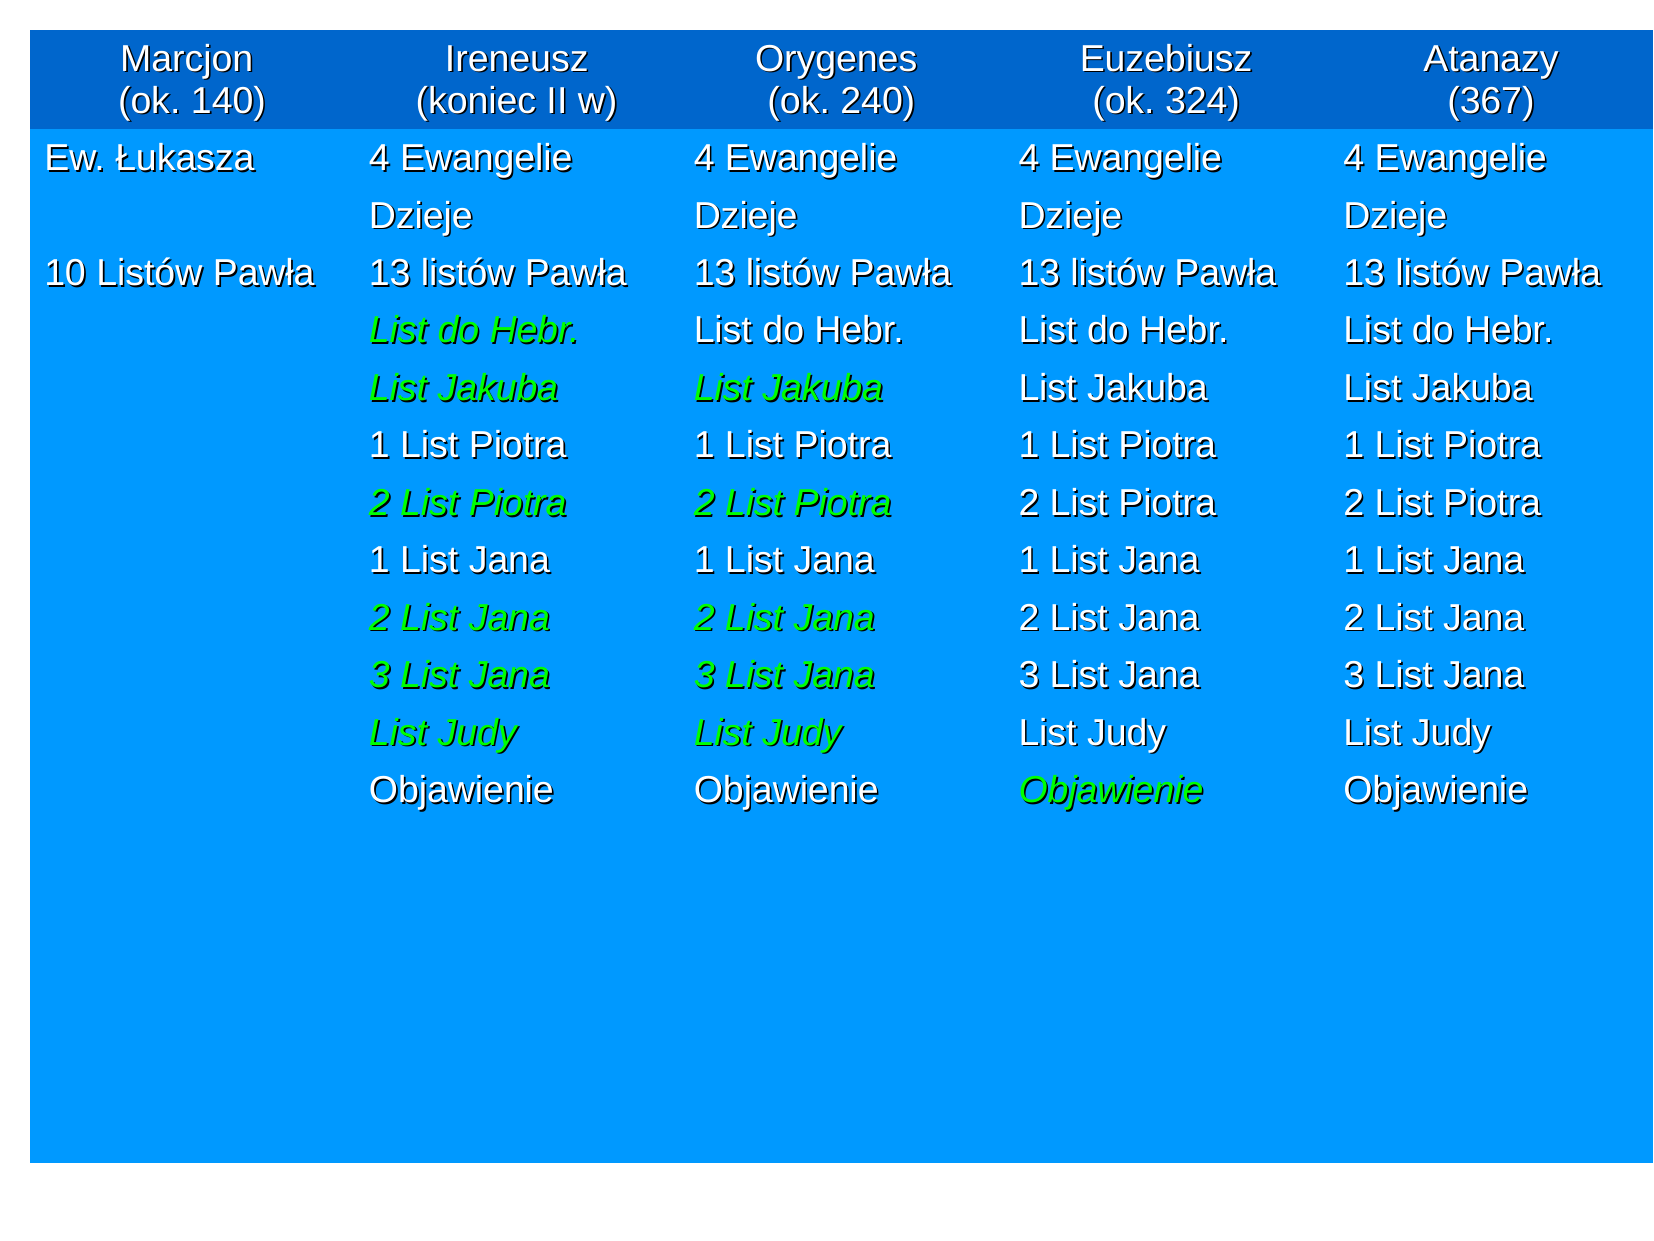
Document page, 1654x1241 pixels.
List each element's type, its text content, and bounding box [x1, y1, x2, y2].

table_header Ireneusz (koniec II w) [354, 30, 679, 129]
table_cell List do Hebr. [1329, 301, 1653, 359]
table_cell [679, 991, 1004, 1048]
table_cell 1 List Piotra [1329, 416, 1653, 474]
table_cell [1329, 933, 1653, 991]
table_cell 13 listów Pawła [679, 244, 1004, 301]
table_cell Dzieje [1329, 186, 1653, 244]
table_cell [354, 991, 679, 1048]
table_cell [1329, 1048, 1653, 1106]
table_cell List Judy [354, 704, 679, 761]
table_cell 1 List Jana [1004, 531, 1329, 589]
table_cell 2 List Jana [1329, 589, 1653, 646]
table_cell [30, 359, 354, 416]
table_cell 3 List Jana [354, 646, 679, 704]
table_cell [30, 818, 354, 876]
table_cell [354, 876, 679, 933]
table_header Orygenes (ok. 240) [679, 30, 1004, 129]
table_cell [1004, 933, 1329, 991]
table_cell 1 List Piotra [354, 416, 679, 474]
table_cell 1 List Piotra [679, 416, 1004, 474]
table_cell List Jakuba [1329, 359, 1653, 416]
table_cell Objawienie [1329, 761, 1653, 818]
table_cell [30, 531, 354, 589]
table_cell 3 List Jana [1329, 646, 1653, 704]
table_cell [30, 761, 354, 818]
table_cell [30, 301, 354, 359]
table_cell List Judy [1004, 704, 1329, 761]
table_cell Ew. Łukasza [30, 129, 354, 186]
table_cell [354, 818, 679, 876]
table_cell [30, 933, 354, 991]
table_cell 2 List Piotra [354, 474, 679, 531]
table_cell 3 List Jana [679, 646, 1004, 704]
table_cell 13 listów Pawła [1329, 244, 1653, 301]
table_header Euzebiusz (ok. 324) [1004, 30, 1329, 129]
table_cell [30, 704, 354, 761]
table_cell 2 List Piotra [1329, 474, 1653, 531]
table_cell [1004, 991, 1329, 1048]
table_cell [1329, 818, 1653, 876]
table_cell [30, 474, 354, 531]
table_cell 10 Listów Pawła [30, 244, 354, 301]
table_cell List Jakuba [679, 359, 1004, 416]
table_cell Objawienie [1004, 761, 1329, 818]
table_cell [1004, 818, 1329, 876]
table_cell [679, 876, 1004, 933]
table_cell [354, 933, 679, 991]
table_cell [679, 818, 1004, 876]
table_cell [679, 1048, 1004, 1106]
table_cell [679, 933, 1004, 991]
table_cell 4 Ewangelie [1329, 129, 1653, 186]
table_cell [1329, 1106, 1653, 1163]
table_cell [679, 1106, 1004, 1163]
table_cell 13 listów Pawła [1004, 244, 1329, 301]
table_cell Dzieje [679, 186, 1004, 244]
table_cell [30, 589, 354, 646]
table_cell [30, 1106, 354, 1163]
table_cell [354, 1106, 679, 1163]
table_cell [1004, 876, 1329, 933]
table_cell Objawienie [679, 761, 1004, 818]
table_cell [1004, 1048, 1329, 1106]
table_cell [30, 1048, 354, 1106]
table_cell 1 List Jana [354, 531, 679, 589]
table_cell 3 List Jana [1004, 646, 1329, 704]
table_cell 13 listów Pawła [354, 244, 679, 301]
table_cell [30, 646, 354, 704]
table_cell [1004, 1106, 1329, 1163]
table_header Marcjon (ok. 140) [30, 30, 354, 129]
table_cell List do Hebr. [354, 301, 679, 359]
table_cell List Judy [1329, 704, 1653, 761]
table_cell Objawienie [354, 761, 679, 818]
table_cell List Jakuba [1004, 359, 1329, 416]
table_cell 4 Ewangelie [354, 129, 679, 186]
table_cell [30, 416, 354, 474]
table_cell [30, 876, 354, 933]
table_cell 2 List Jana [354, 589, 679, 646]
table_cell Dzieje [354, 186, 679, 244]
table_cell [1329, 991, 1653, 1048]
table_cell [30, 186, 354, 244]
table_cell List Judy [679, 704, 1004, 761]
table_cell 1 List Jana [679, 531, 1004, 589]
table_cell 1 List Jana [1329, 531, 1653, 589]
table_cell 2 List Jana [679, 589, 1004, 646]
table_header Atanazy (367) [1329, 30, 1653, 129]
table_cell List Jakuba [354, 359, 679, 416]
table_cell 4 Ewangelie [1004, 129, 1329, 186]
table_cell 4 Ewangelie [679, 129, 1004, 186]
table_cell List do Hebr. [679, 301, 1004, 359]
table_cell List do Hebr. [1004, 301, 1329, 359]
table_cell [1329, 876, 1653, 933]
table_cell 2 List Piotra [679, 474, 1004, 531]
table_cell [354, 1048, 679, 1106]
table_cell 2 List Jana [1004, 589, 1329, 646]
table_cell [30, 991, 354, 1048]
table_cell Dzieje [1004, 186, 1329, 244]
table_cell 2 List Piotra [1004, 474, 1329, 531]
table_cell 1 List Piotra [1004, 416, 1329, 474]
